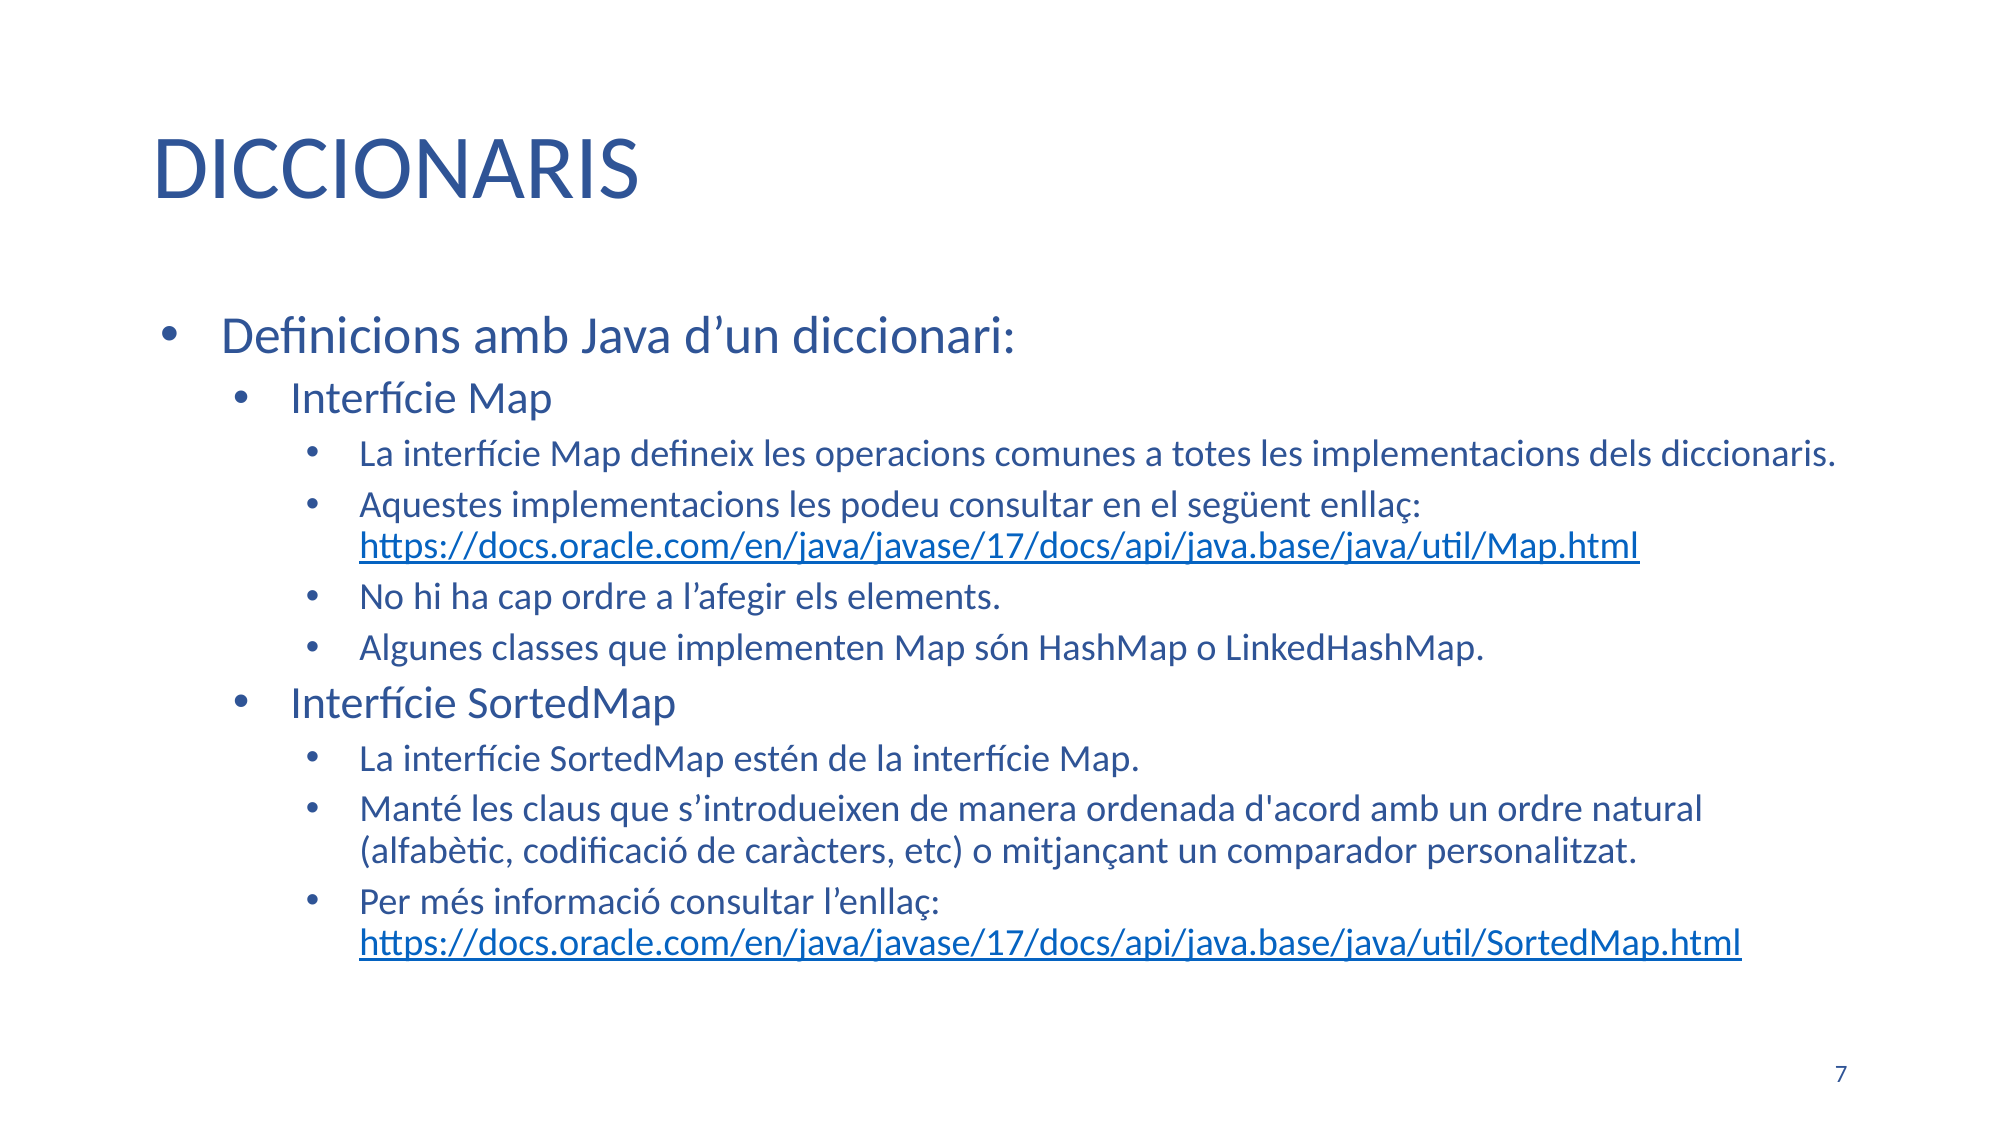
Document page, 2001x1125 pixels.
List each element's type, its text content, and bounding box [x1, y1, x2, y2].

title DICCIONARIS [137, 59, 1863, 278]
slide_number <number> [1412, 1042, 1863, 1103]
list Definicions amb Java d’un diccionari: Interfície Map La interfície Map defineix les operacions comunes a totes les implementacions dels diccionaris. Aquestes implementacions les podeu consultar en el següent enllaç: https://docs.oracle.com/en/java/javase/17/docs/api/java.base/java/util/Map.html No hi ha cap ordre a l’afegir els elements. Algunes classes que implementen Map són HashMap o LinkedHashMap. Interfície SortedMap La interfície SortedMap estén de la interfície Map. Manté les claus que s’introdueixen de manera ordenada d'acord amb un ordre natural (alfabètic, codificació de caràcters, etc) o mitjançant un comparador personalitzat. Per més informació consultar l’enllaç: https://docs.oracle.com/en/java/javase/17/docs/api/java.base/java/util/SortedMap.html [137, 299, 1863, 1014]
